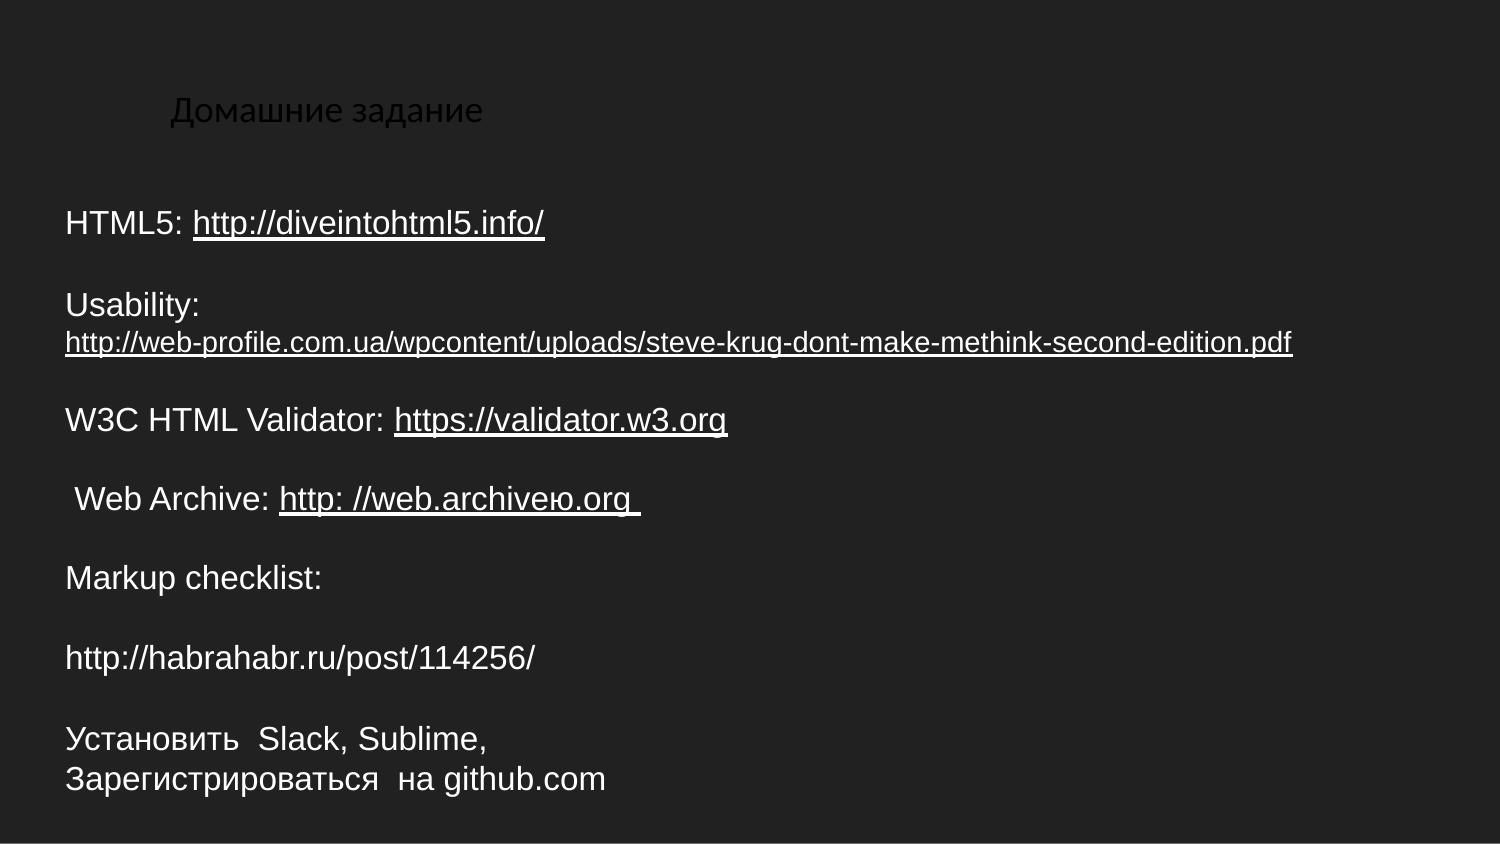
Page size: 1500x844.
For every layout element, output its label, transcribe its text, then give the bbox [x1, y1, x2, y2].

text_box HTML5: http://diveintohtml5.info/ Usability: http://web-profile.com.ua/wpcontent/uploads/steve-krug-dont-make-methink-second-edition.pdf W3C HTML Validator: https://validator.w3.org Web Archive: http: //web.archiveю.org Markup checklist: http://habrahabr.ru/post/114256/ Установить Slack, Sublime, Зарегистрироваться на github.com [63, 199, 1434, 798]
title Домашние задание [63, 82, 590, 199]
